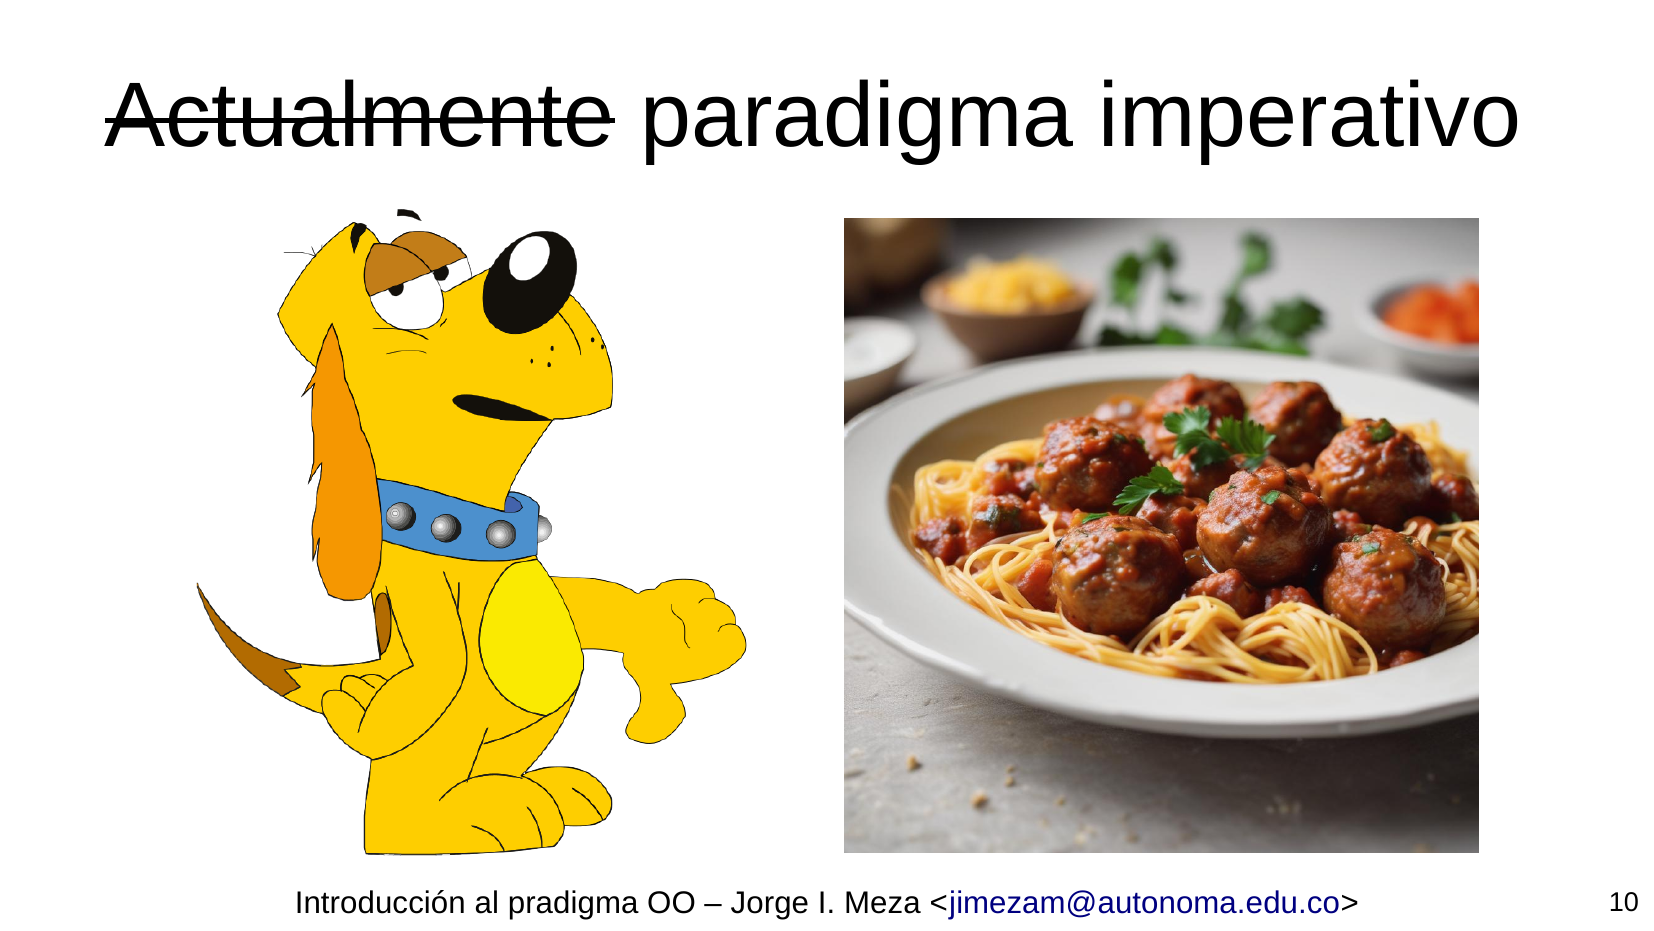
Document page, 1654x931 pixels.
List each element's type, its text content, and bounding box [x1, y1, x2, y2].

picture [844, 218, 1479, 853]
picture [177, 194, 752, 869]
title Actualmente paradigma imperativo [82, 37, 1571, 193]
